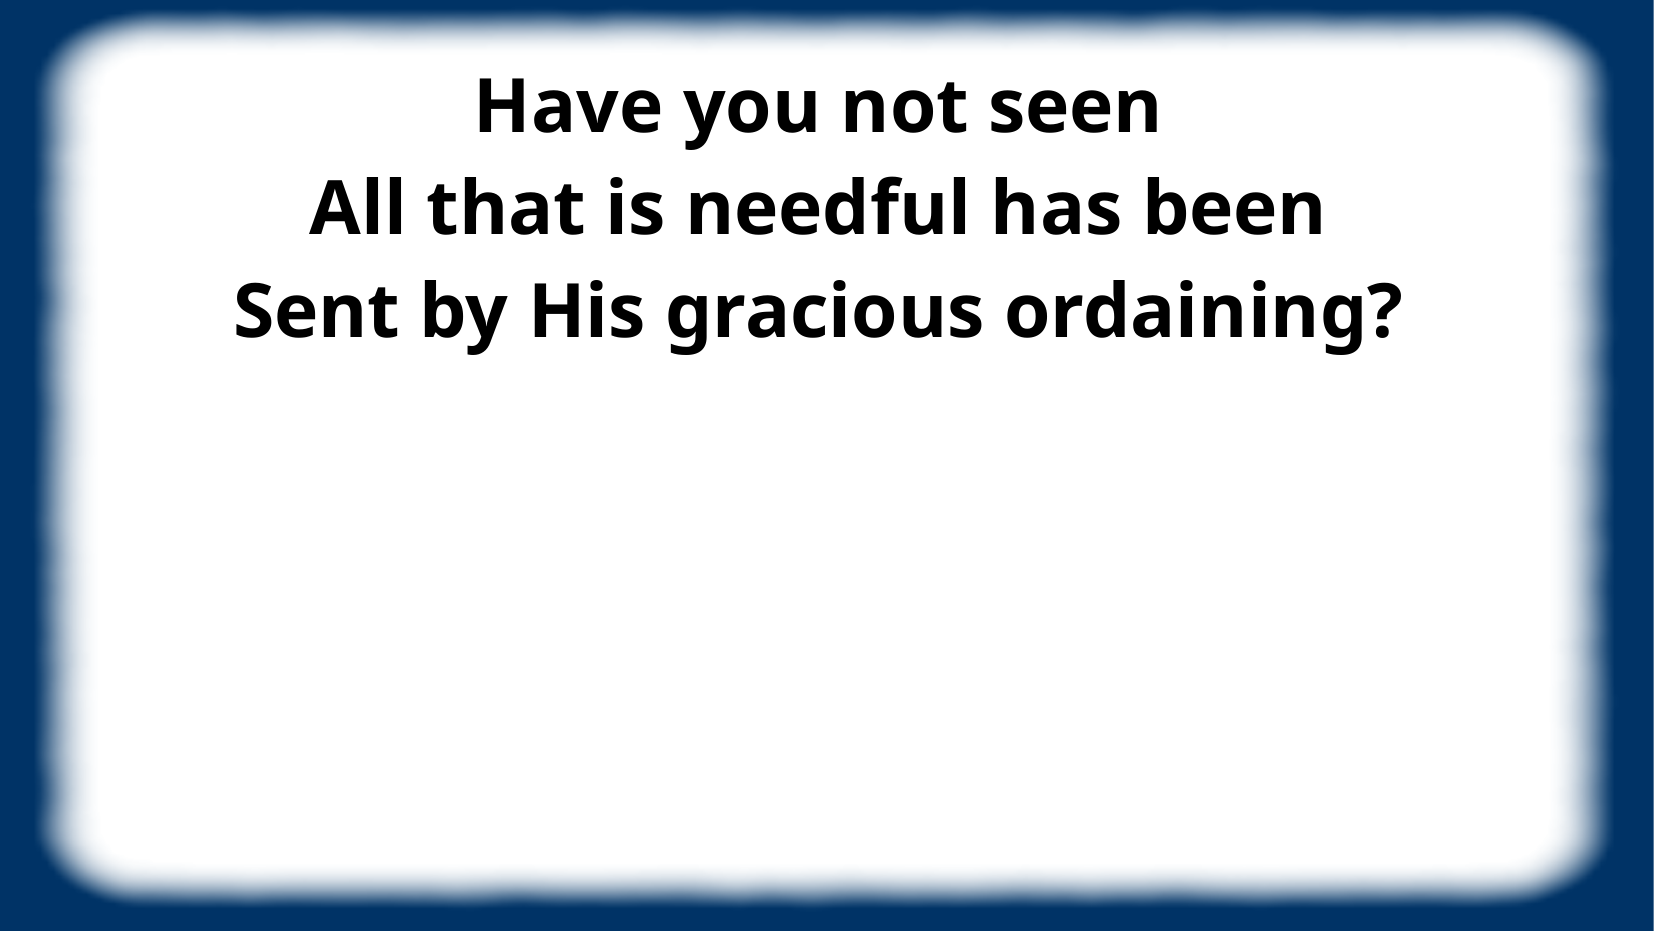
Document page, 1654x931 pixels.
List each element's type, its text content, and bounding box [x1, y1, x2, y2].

text_box Have you not seen All that is needful has been Sent by His gracious ordaining? [90, 45, 1548, 391]
picture [0, 0, 1654, 931]
